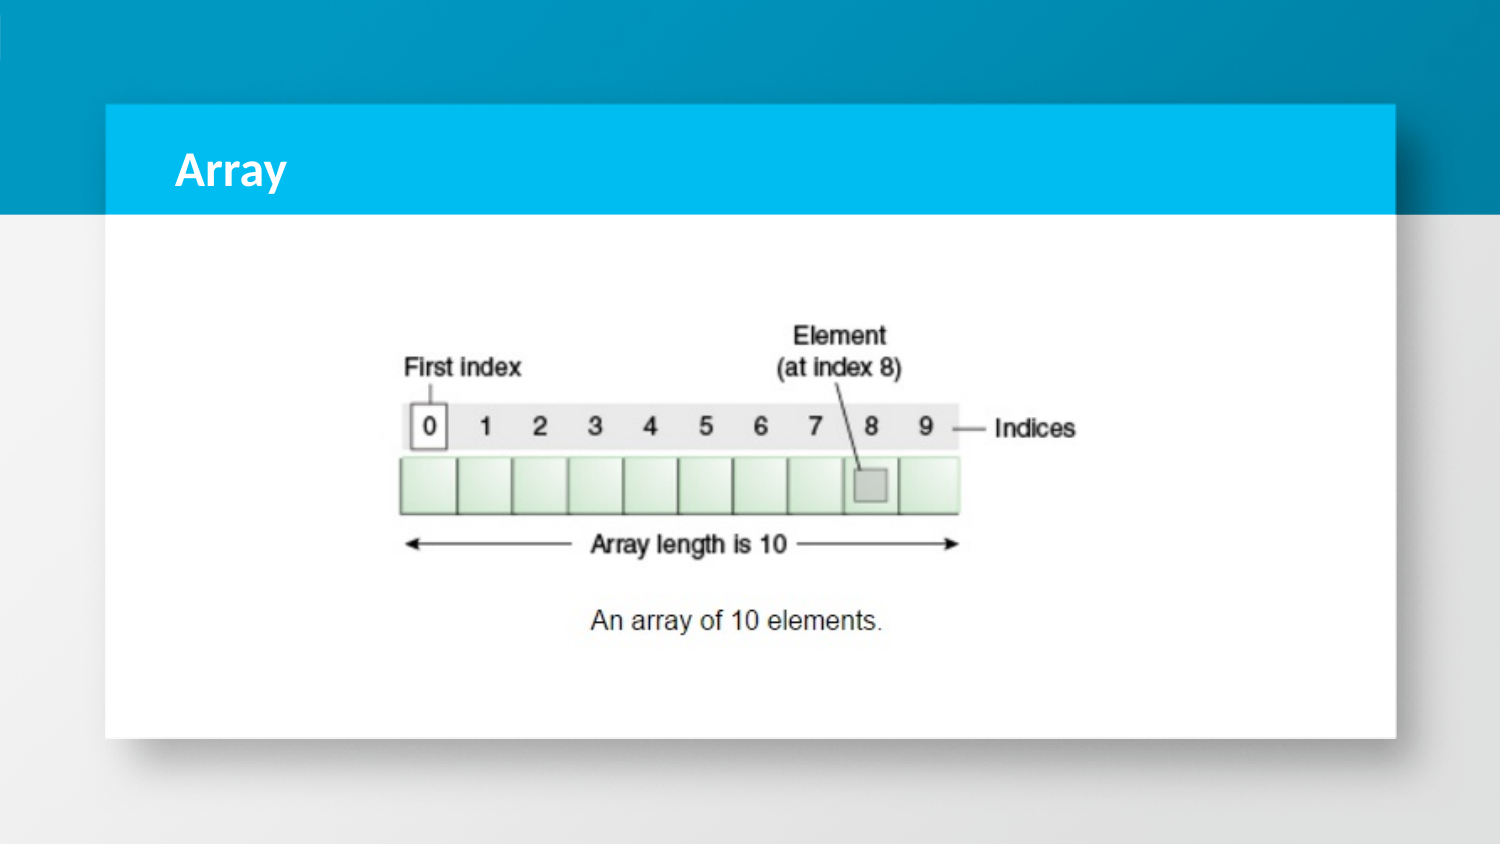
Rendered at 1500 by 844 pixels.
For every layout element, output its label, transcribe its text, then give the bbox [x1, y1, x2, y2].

title Array [174, 134, 1238, 278]
picture [0, 215, 1500, 844]
